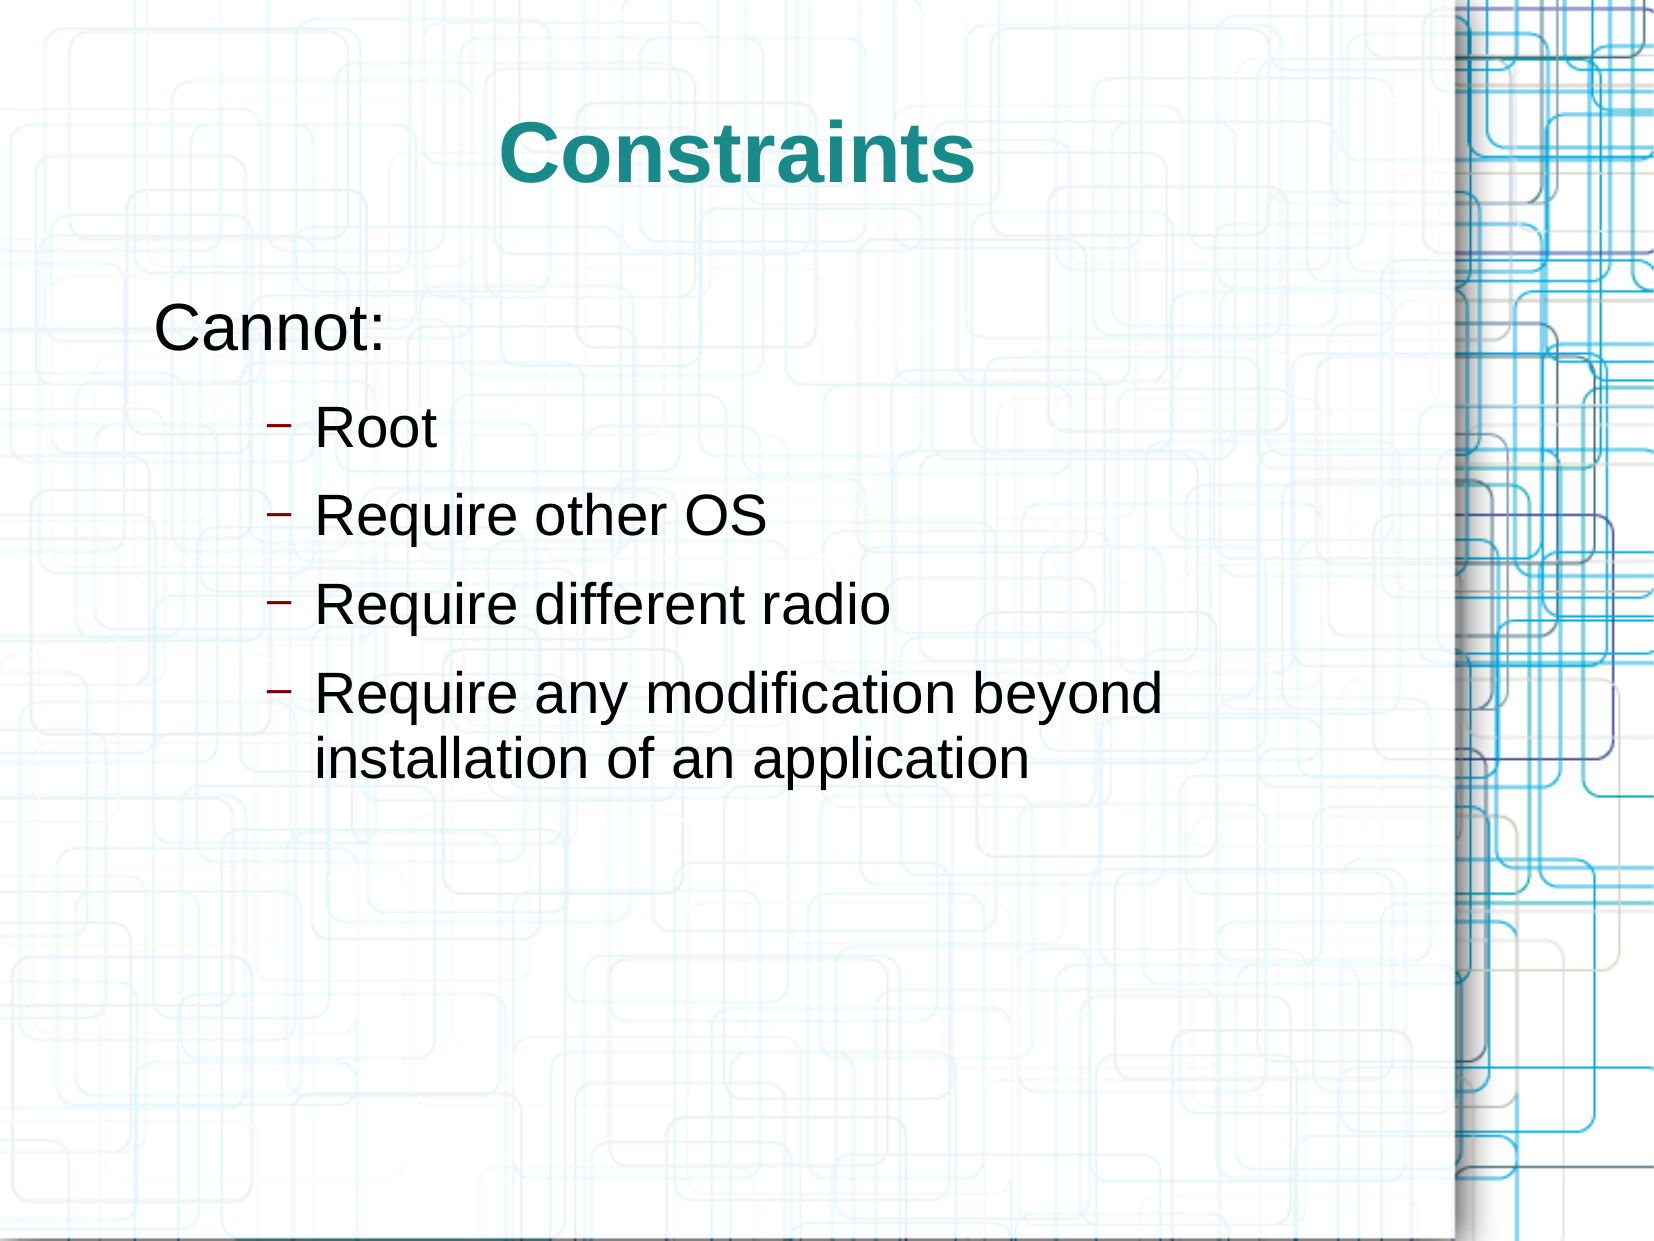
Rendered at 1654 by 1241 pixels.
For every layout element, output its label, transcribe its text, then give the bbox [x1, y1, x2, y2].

list Cannot: Root Require other OS Require different radio Require any modification beyond installation of an application [82, 290, 1418, 1010]
title Constraints [59, 49, 1418, 257]
picture [0, 0, 1654, 1241]
